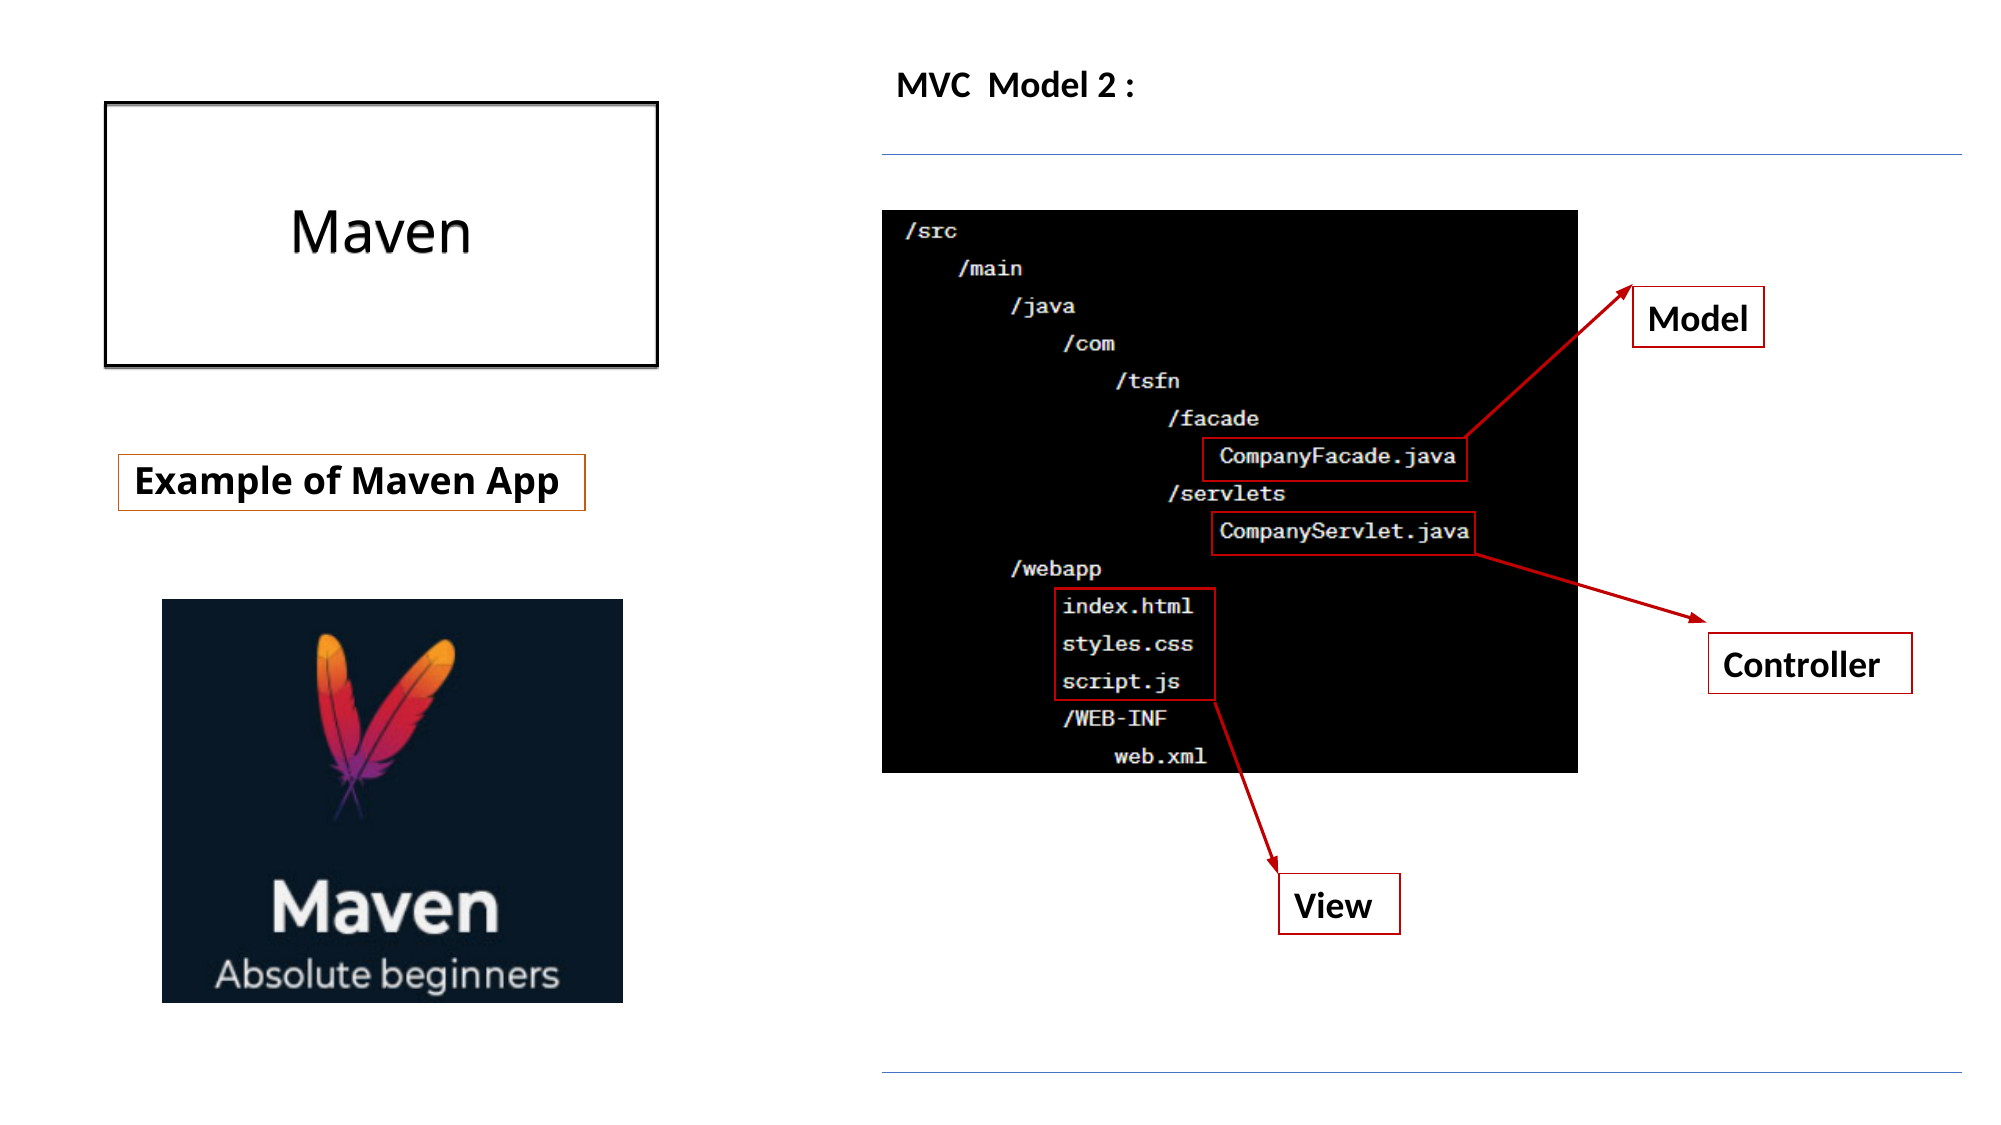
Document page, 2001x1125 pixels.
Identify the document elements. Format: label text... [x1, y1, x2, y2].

text_box Controller [1708, 632, 1913, 694]
picture [1204, 439, 1466, 480]
picture [1213, 513, 1474, 554]
picture [882, 210, 1578, 773]
text_box Model [1632, 286, 1765, 348]
text_box MVC Model 2 : [881, 52, 1882, 113]
text_box Example of Maven App [119, 455, 585, 510]
title Maven [105, 102, 658, 366]
picture [162, 599, 623, 1003]
picture [1056, 590, 1214, 699]
text_box View [1279, 873, 1401, 934]
